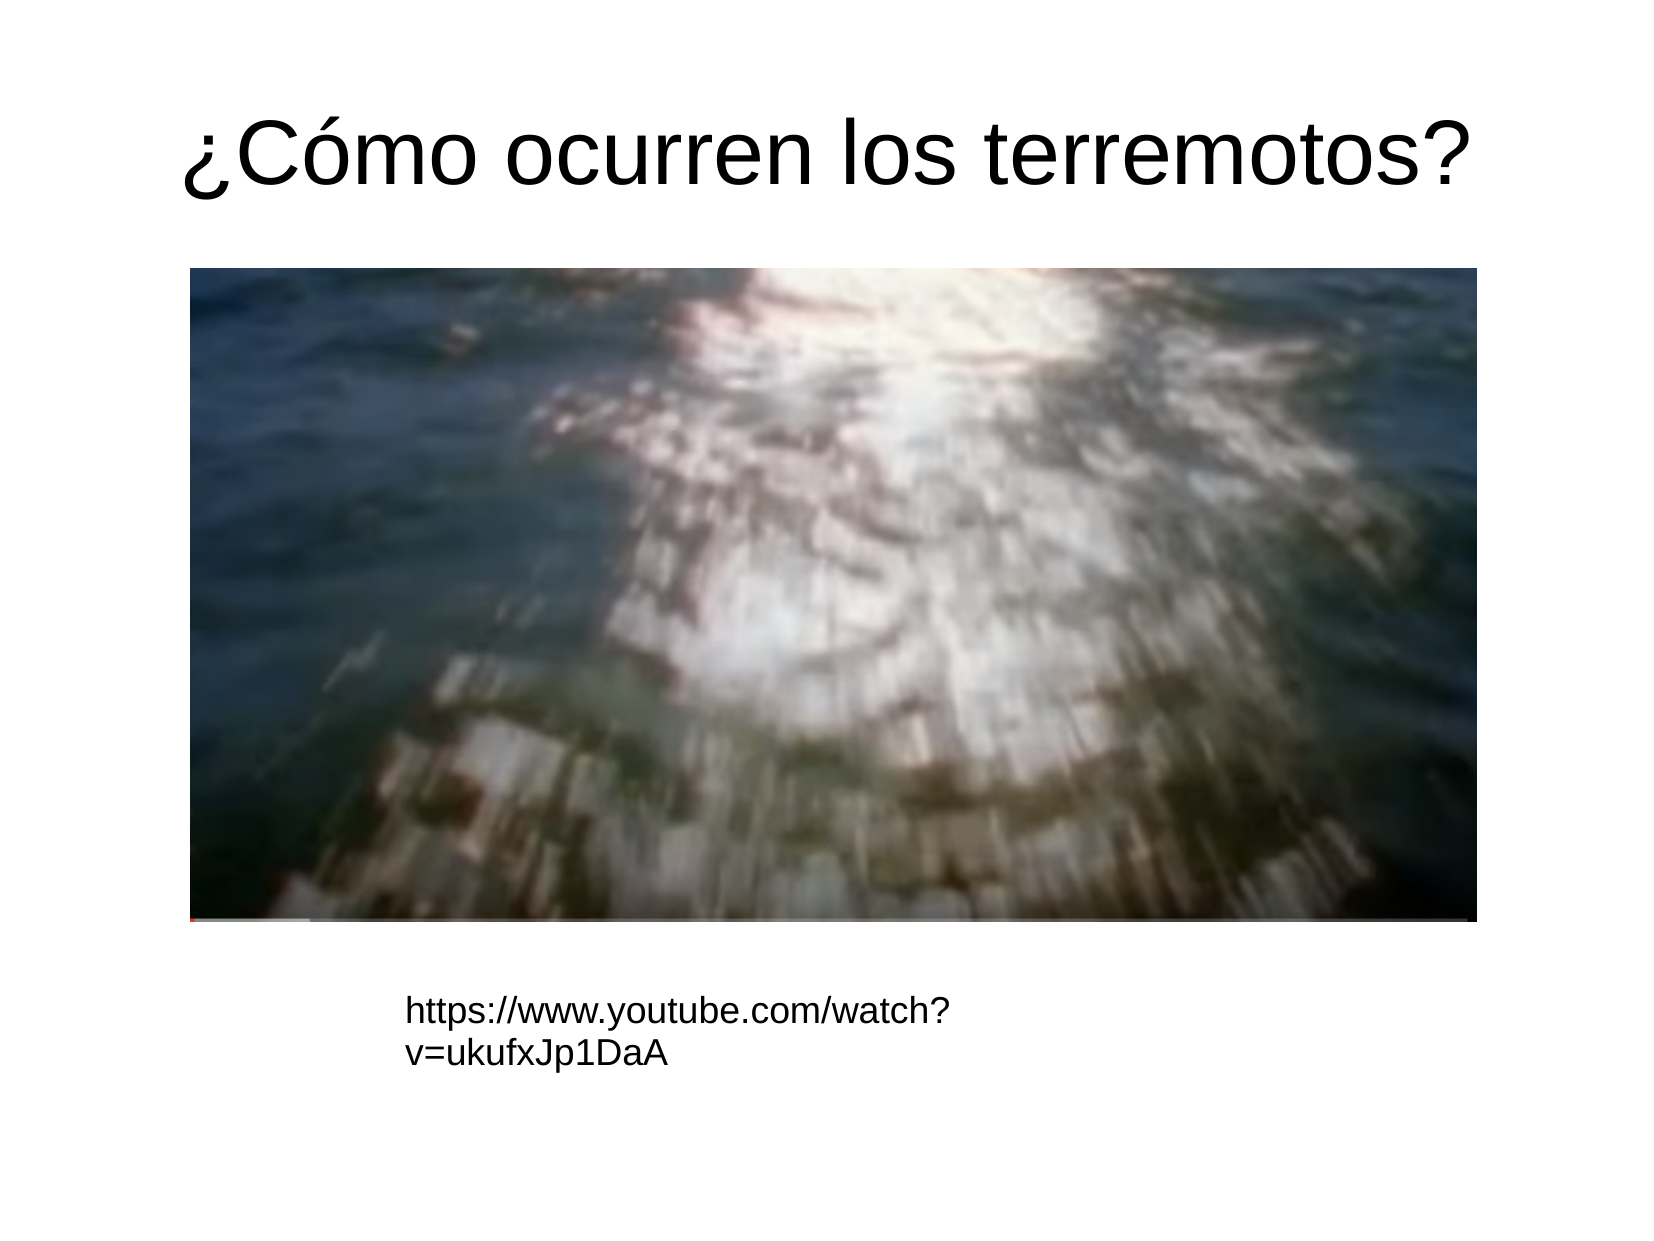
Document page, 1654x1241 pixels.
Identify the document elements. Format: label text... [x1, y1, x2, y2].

text_box https://www.youtube.com/watch?v=ukufxJp1DaA [390, 982, 1229, 1040]
title ¿Cómo ocurren los terremotos? [82, 49, 1571, 257]
picture [190, 268, 1477, 922]
